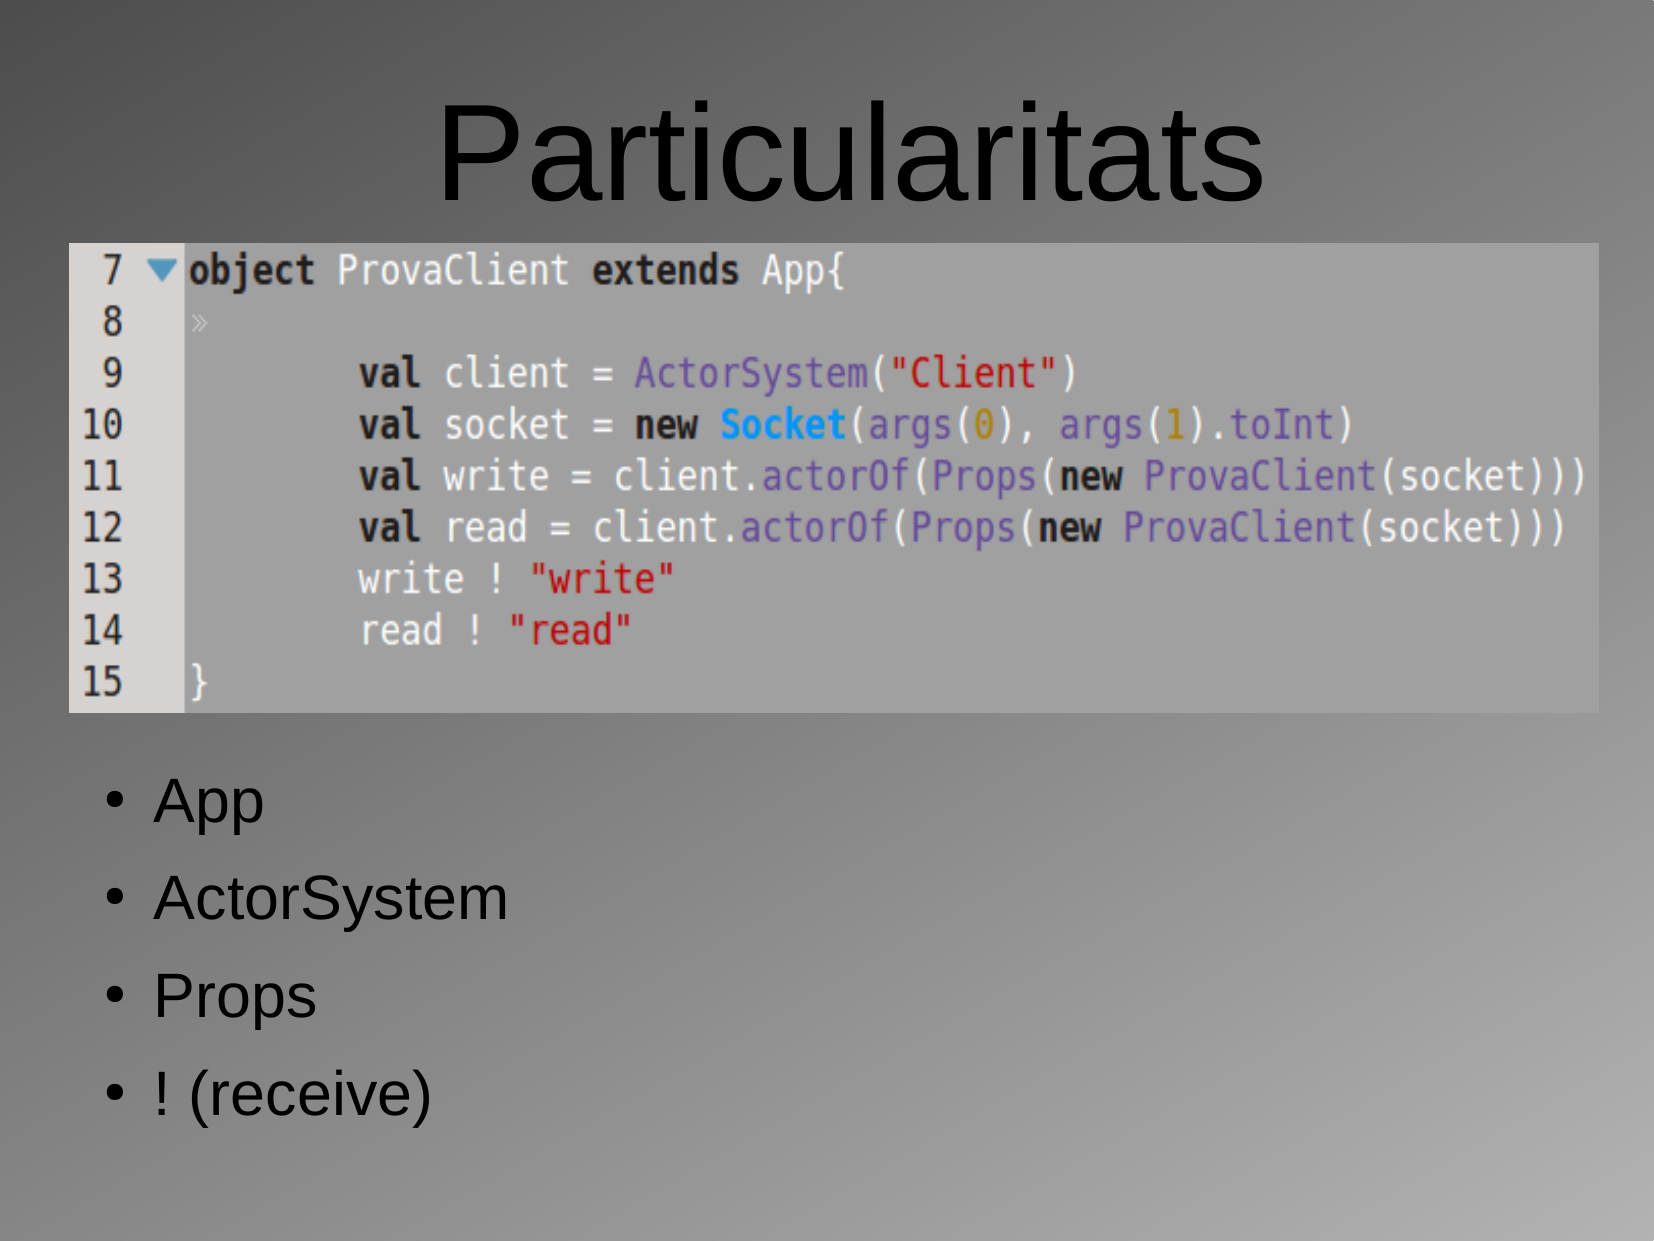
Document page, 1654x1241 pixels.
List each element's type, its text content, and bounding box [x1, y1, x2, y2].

list App ActorSystem Props ! (receive) [87, 713, 1570, 1130]
title Particularitats [82, 49, 1571, 243]
picture [69, 243, 1599, 713]
